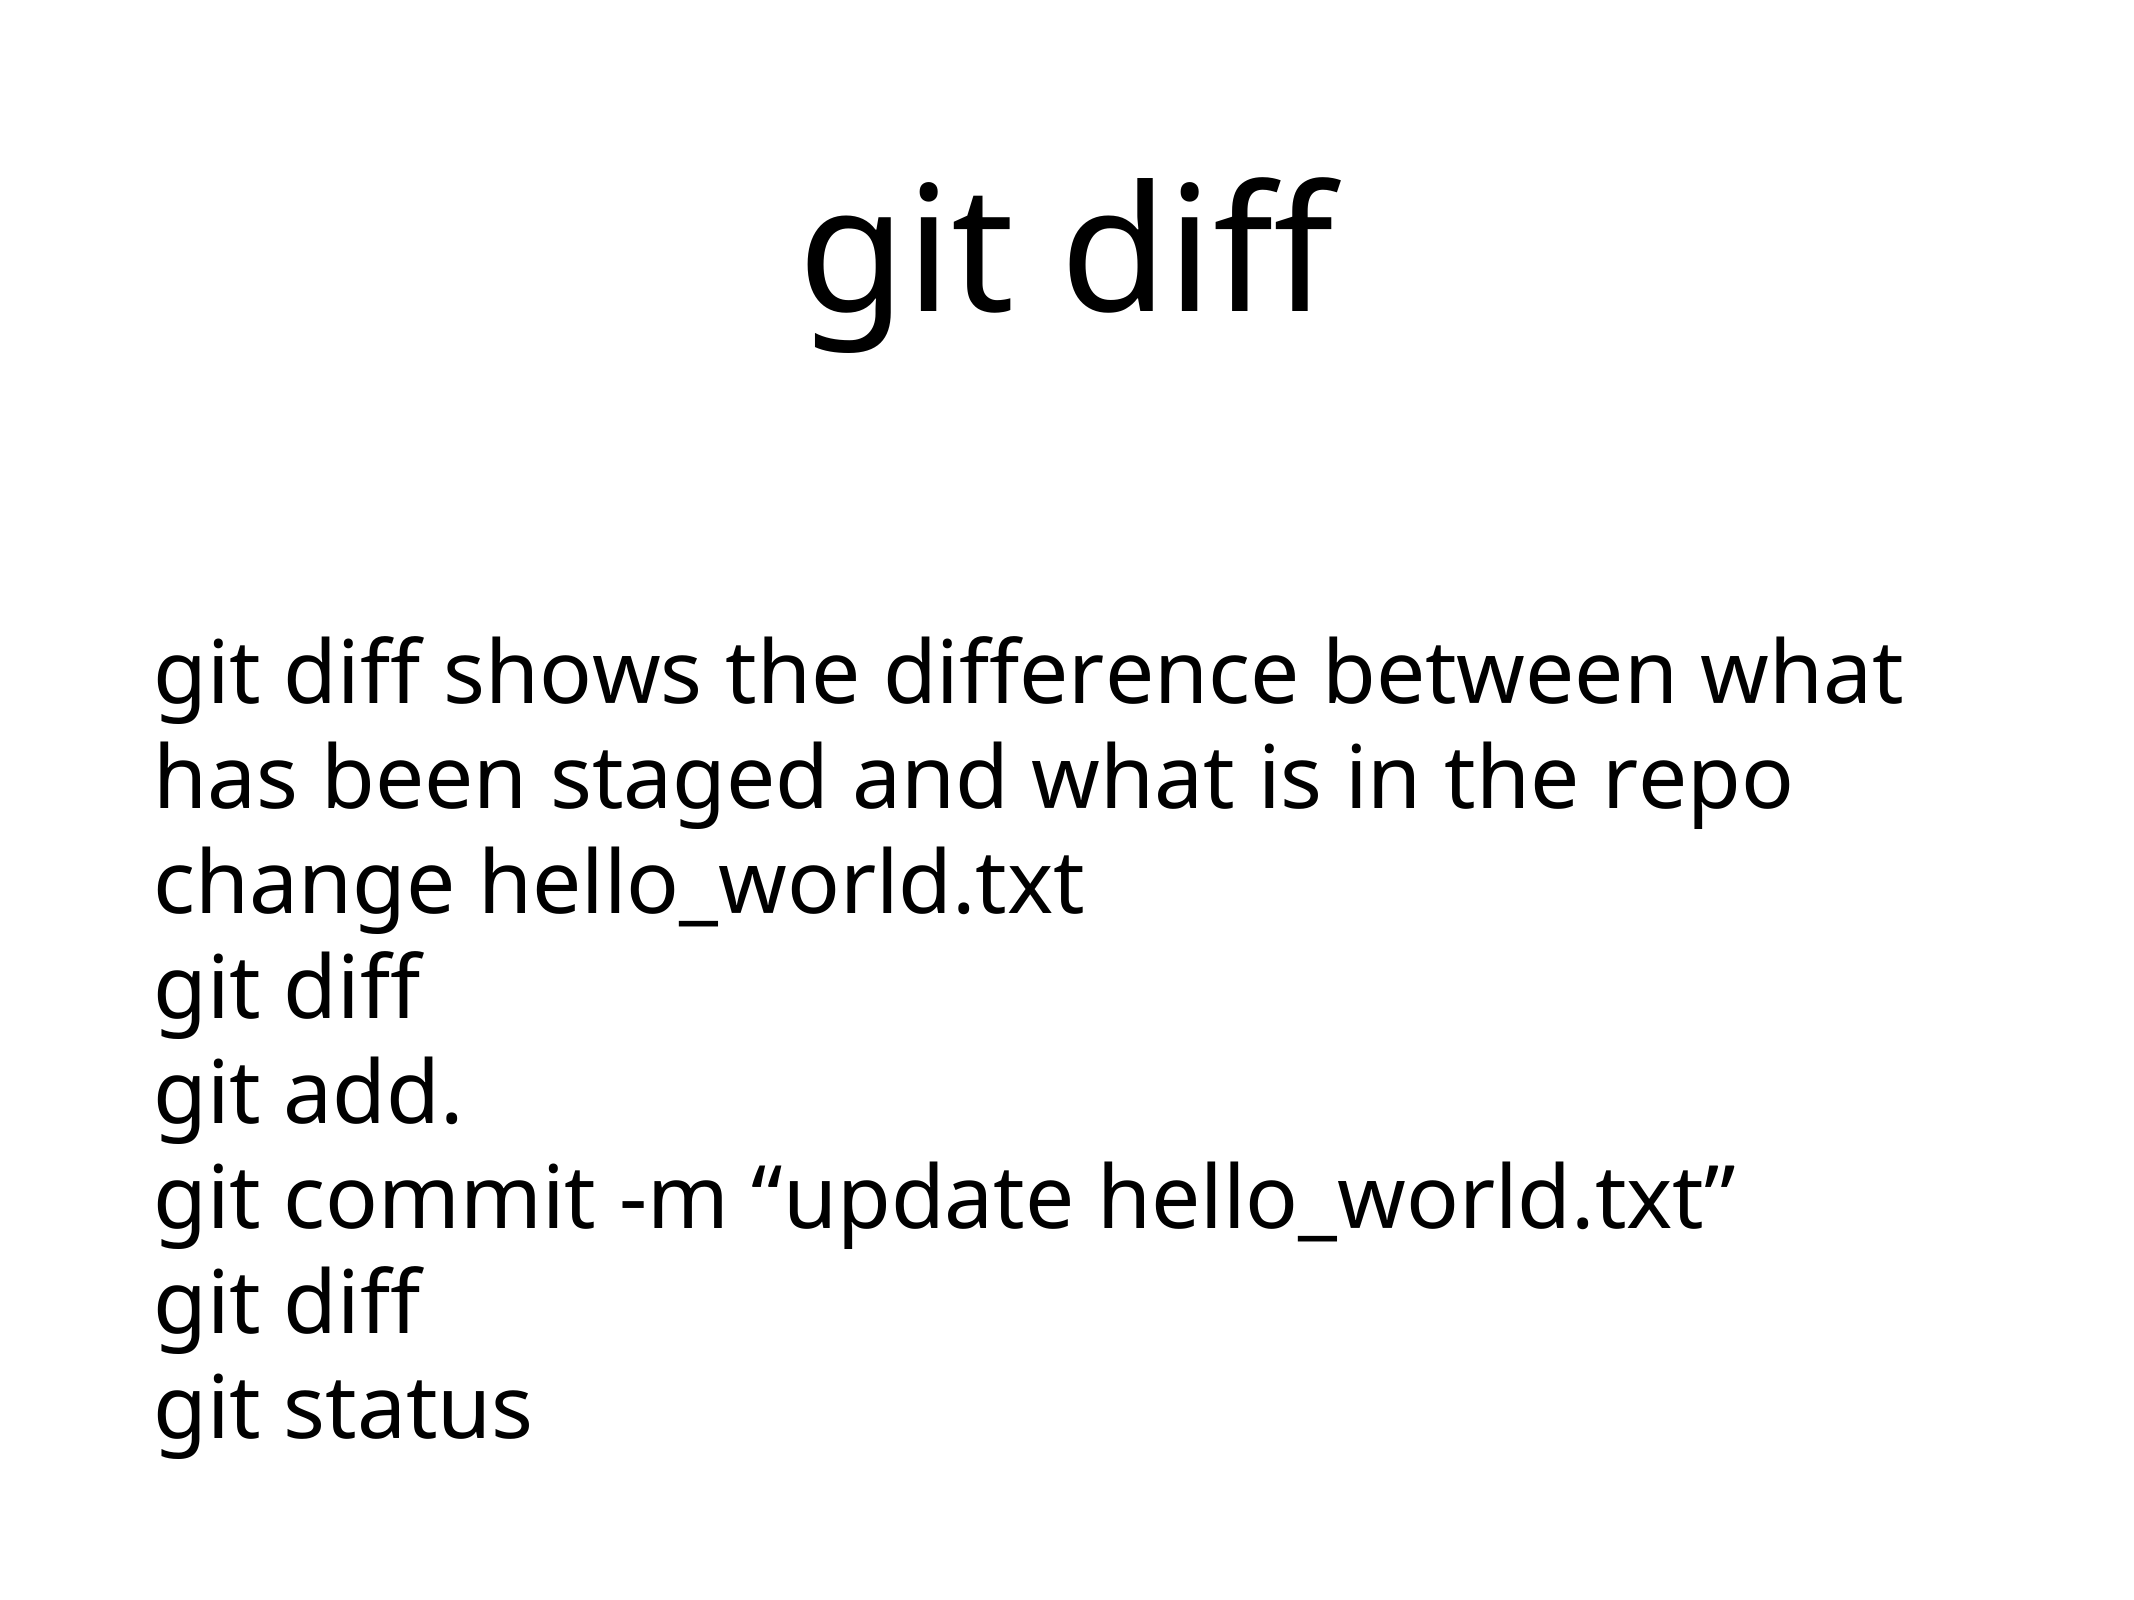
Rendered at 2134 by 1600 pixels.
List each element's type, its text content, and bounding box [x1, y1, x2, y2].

title git diff [208, 41, 1925, 442]
text_box git diff shows the difference between what has been staged and what is in the repo change hello_world.txt git diff git add. git commit -m “update hello_world.txt” git diff git status [153, 619, 2050, 1454]
